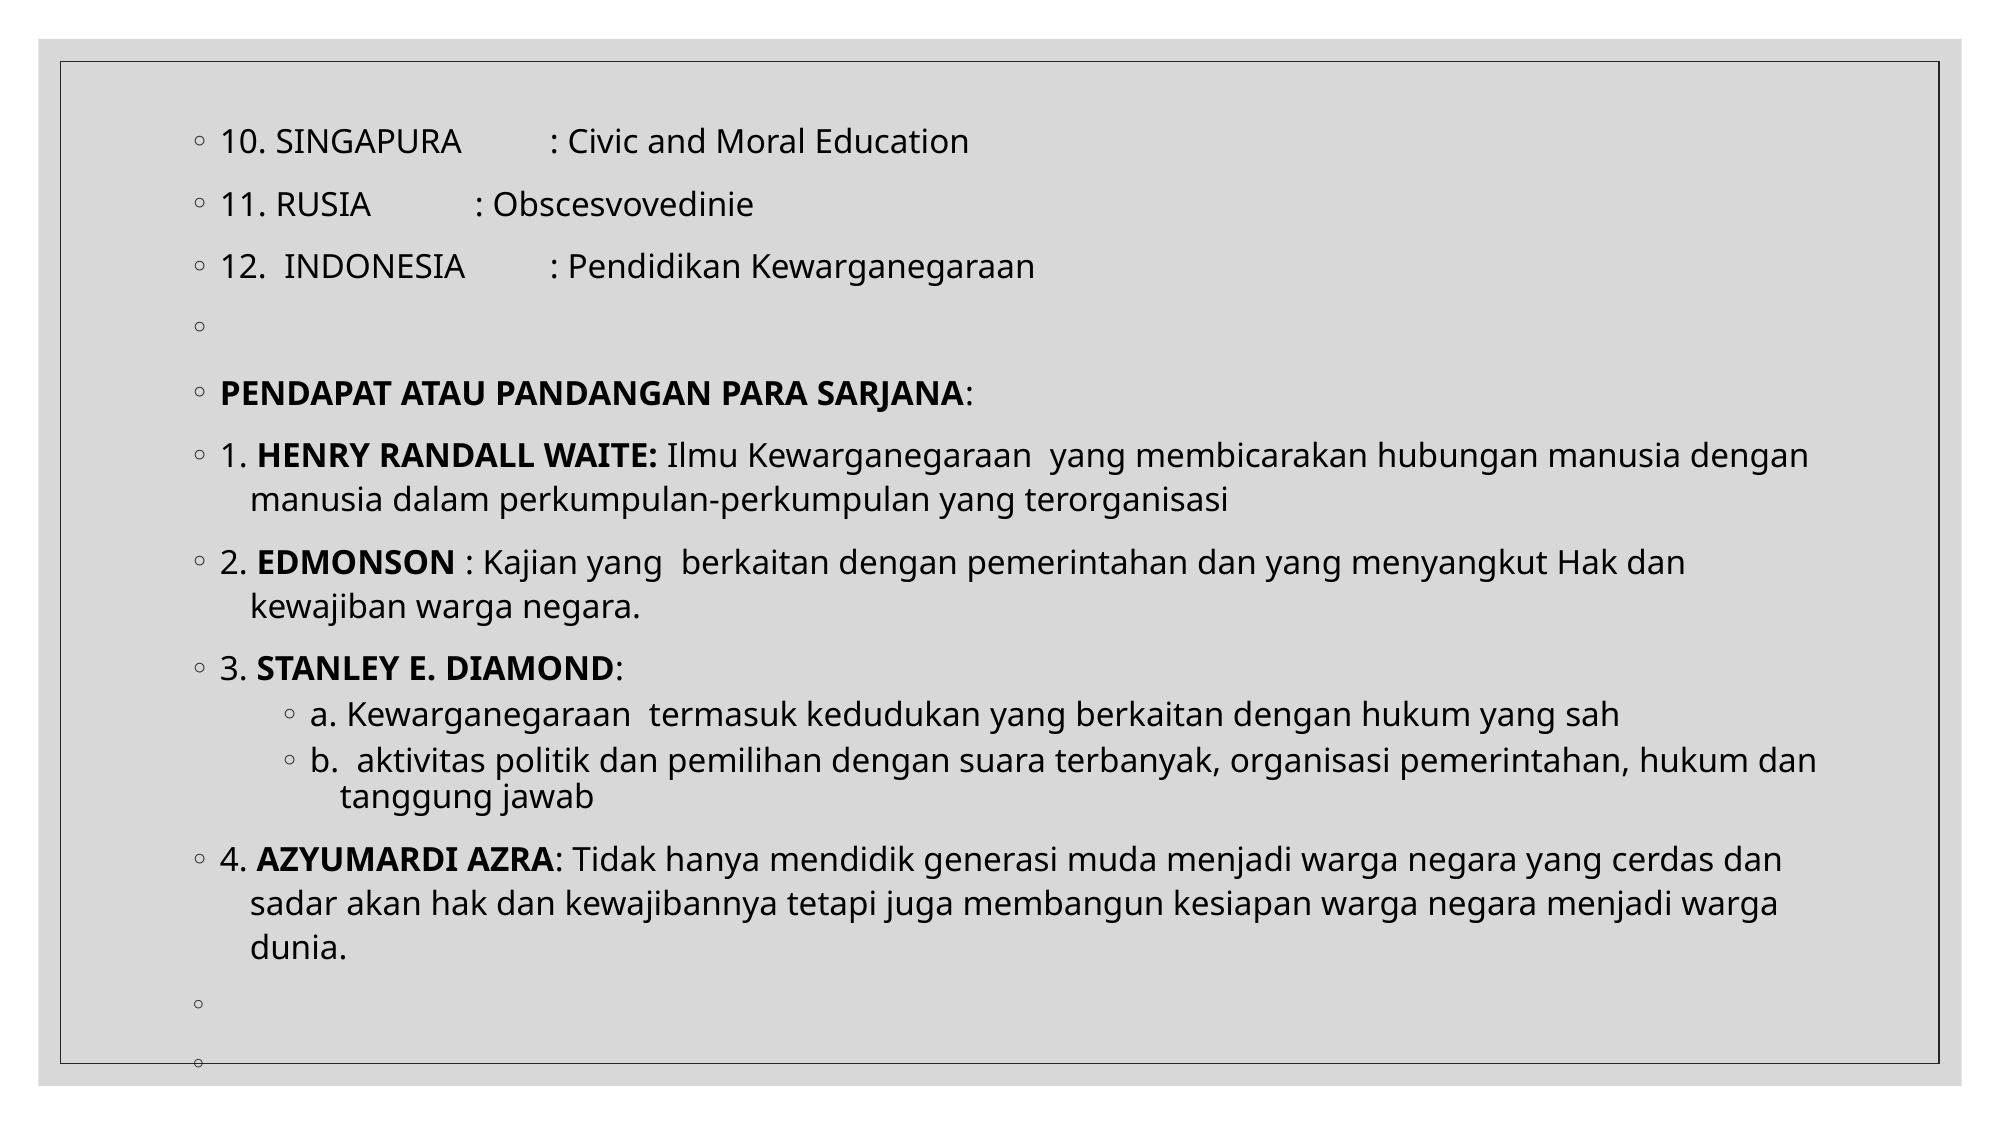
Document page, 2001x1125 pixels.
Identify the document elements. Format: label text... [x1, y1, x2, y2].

list 10. SINGAPURA : Civic and Moral Education 11. RUSIA : Obscesvovedinie 12. INDONESIA : Pendidikan Kewarganegaraan PENDAPAT ATAU PANDANGAN PARA SARJANA: 1. HENRY RANDALL WAITE: Ilmu Kewarganegaraan yang membicarakan hubungan manusia dengan manusia dalam perkumpulan-perkumpulan yang terorganisasi 2. EDMONSON : Kajian yang berkaitan dengan pemerintahan dan yang menyangkut Hak dan kewajiban warga negara. 3. STANLEY E. DIAMOND: a. Kewarganegaraan termasuk kedudukan yang berkaitan dengan hukum yang sah b. aktivitas politik dan pemilihan dengan suara terbanyak, organisasi pemerintahan, hukum dan tanggung jawab 4. AZYUMARDI AZRA: Tidak hanya mendidik generasi muda menjadi warga negara yang cerdas dan sadar akan hak dan kewajibannya tetapi juga membangun kesiapan warga negara menjadi warga dunia. [174, 108, 1869, 977]
